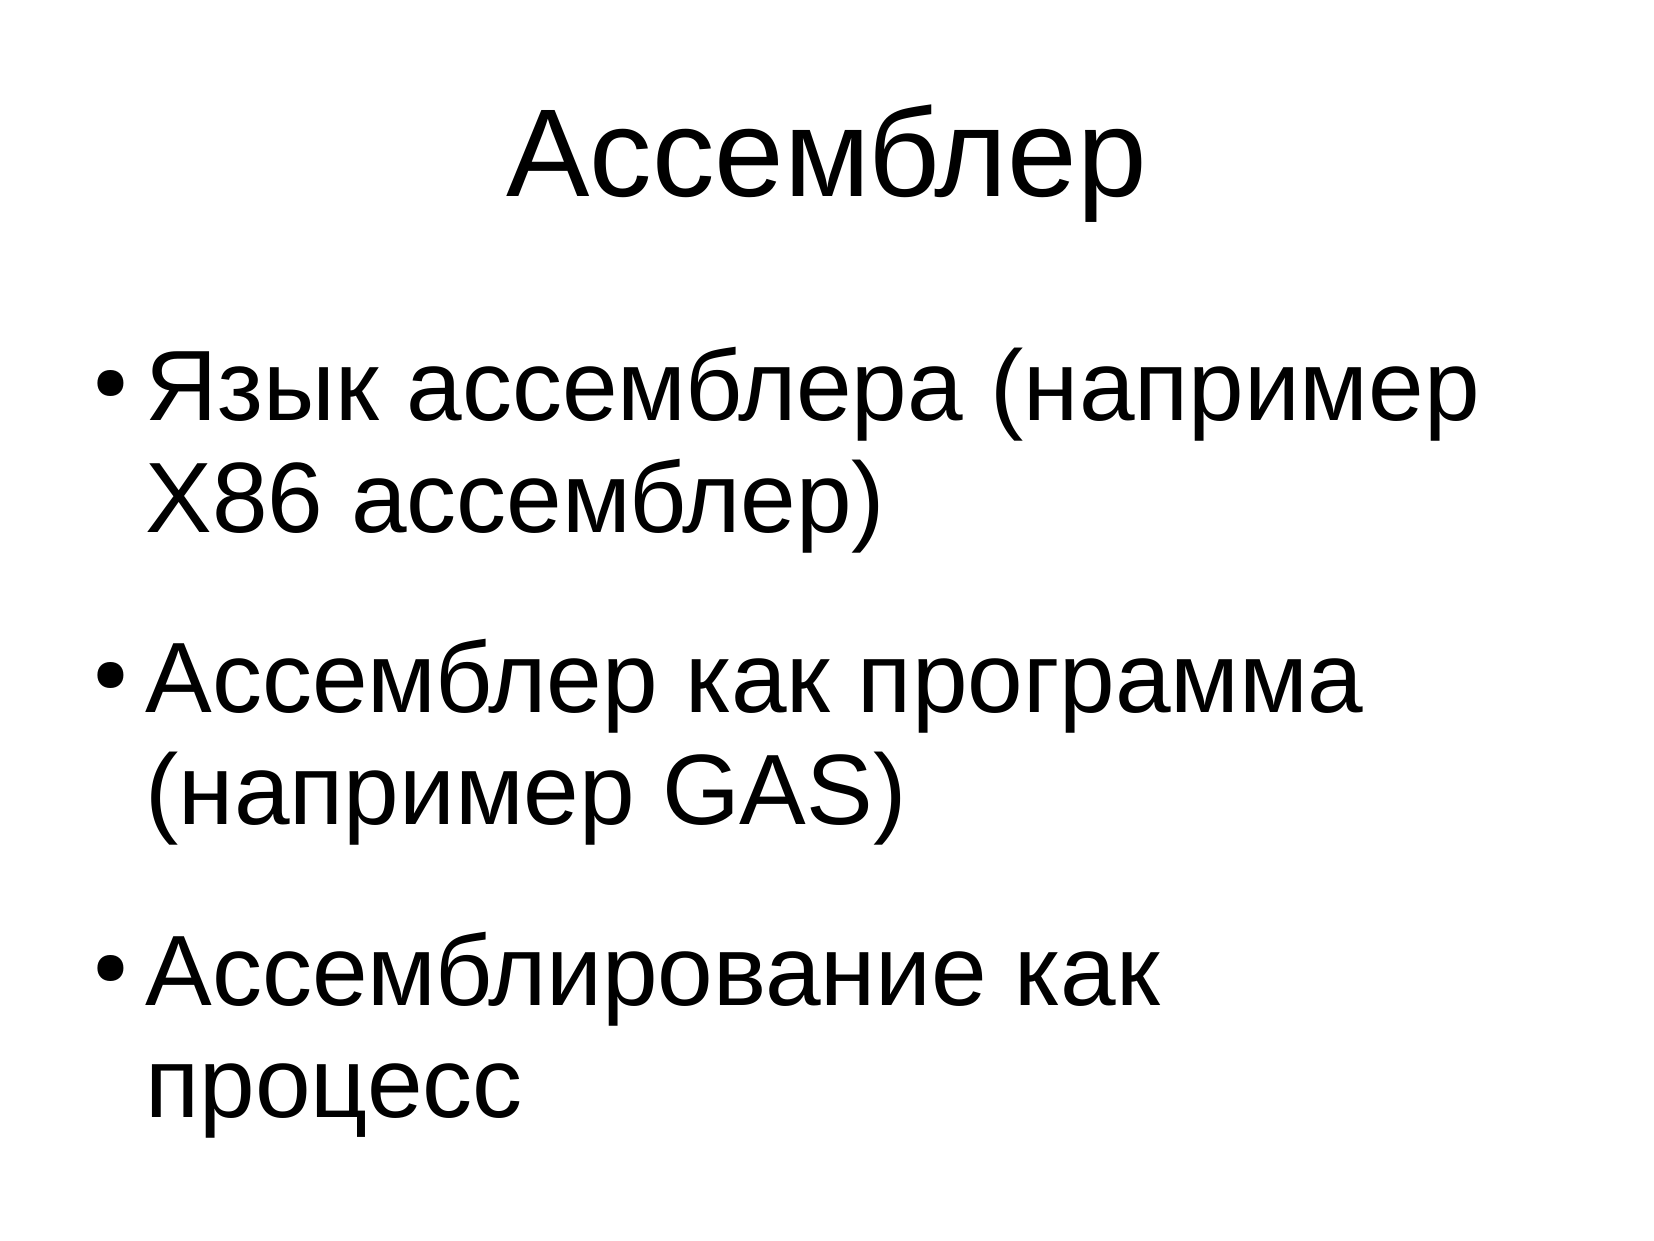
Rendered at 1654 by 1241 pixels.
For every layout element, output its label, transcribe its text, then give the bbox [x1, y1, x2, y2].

list Язык ассемблера (например X86 ассемблер) Ассемблер как программа (например GAS) Ассемблирование как процесс [75, 330, 1564, 1141]
title Ассемблер [82, 49, 1571, 257]
